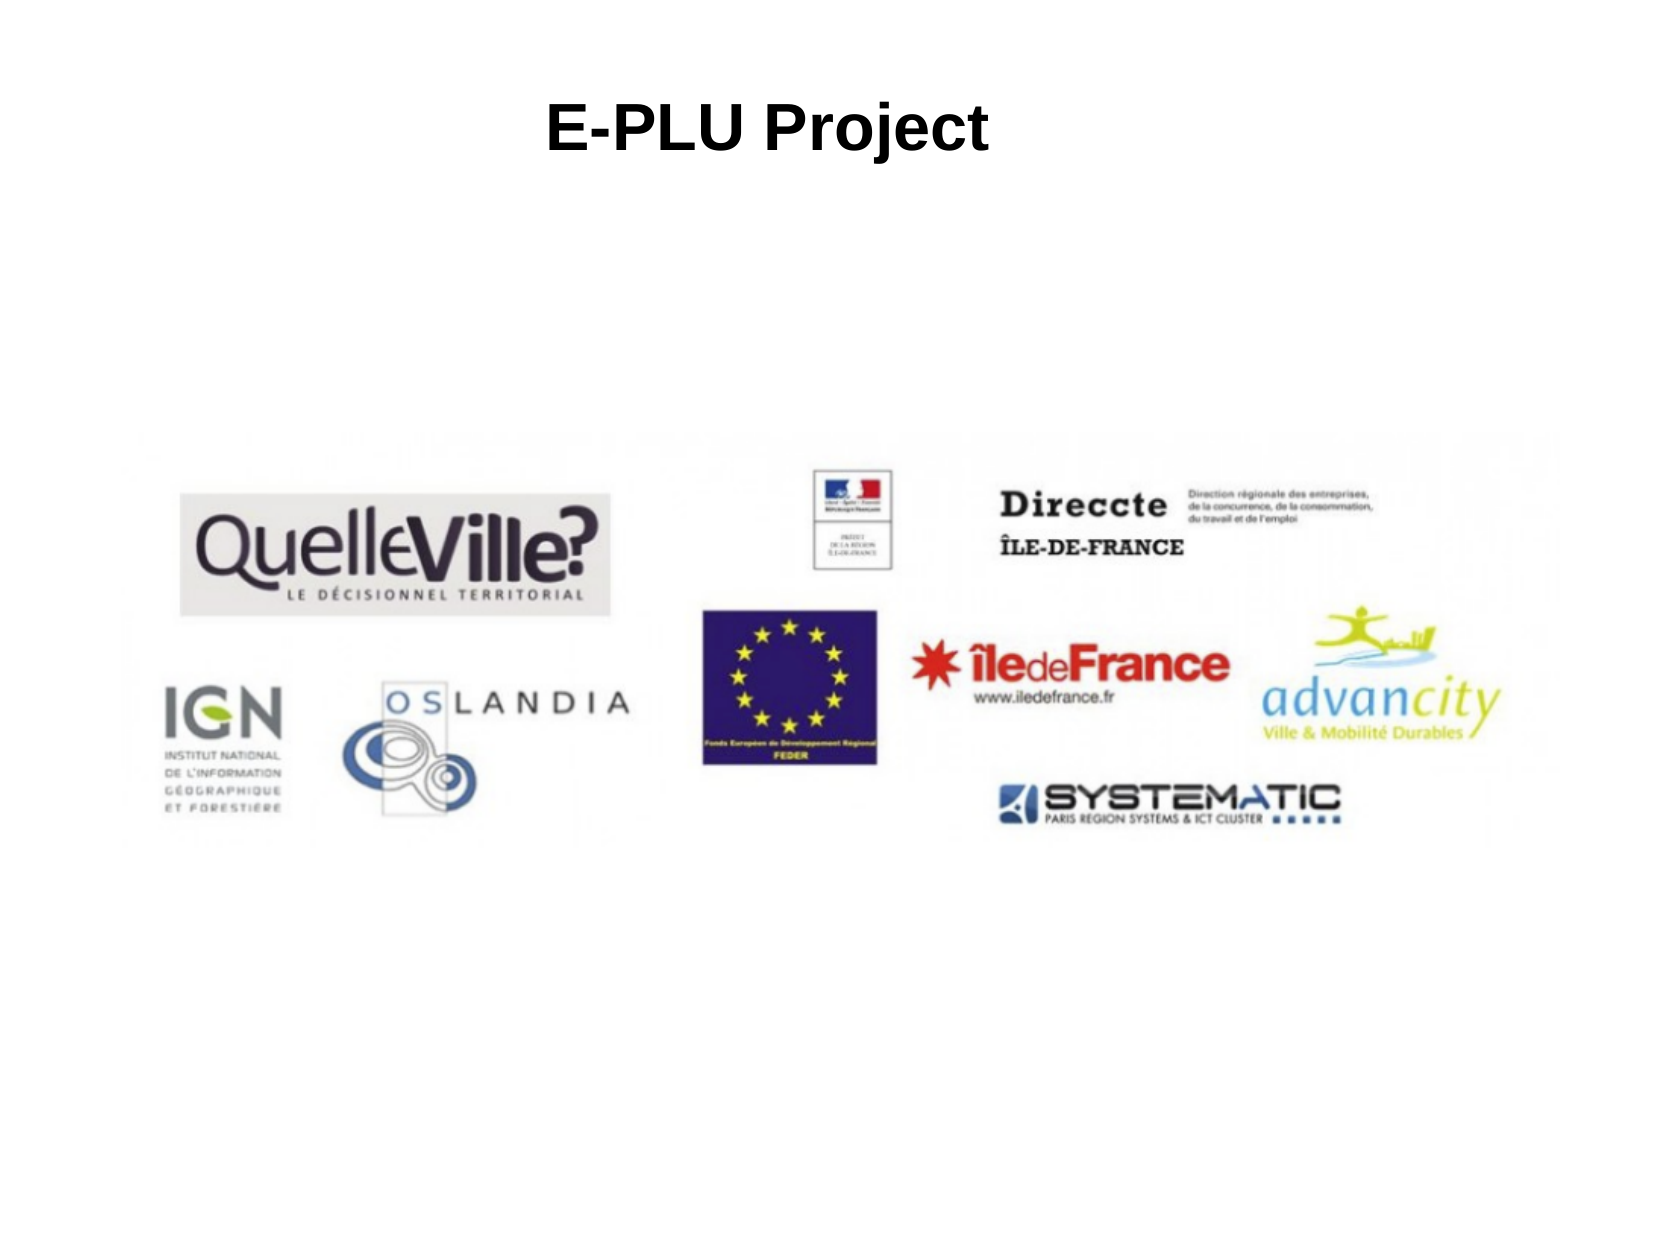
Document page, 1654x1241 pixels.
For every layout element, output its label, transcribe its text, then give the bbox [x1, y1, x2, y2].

text_box E-PLU Project [271, 82, 1264, 173]
picture [121, 386, 1560, 848]
